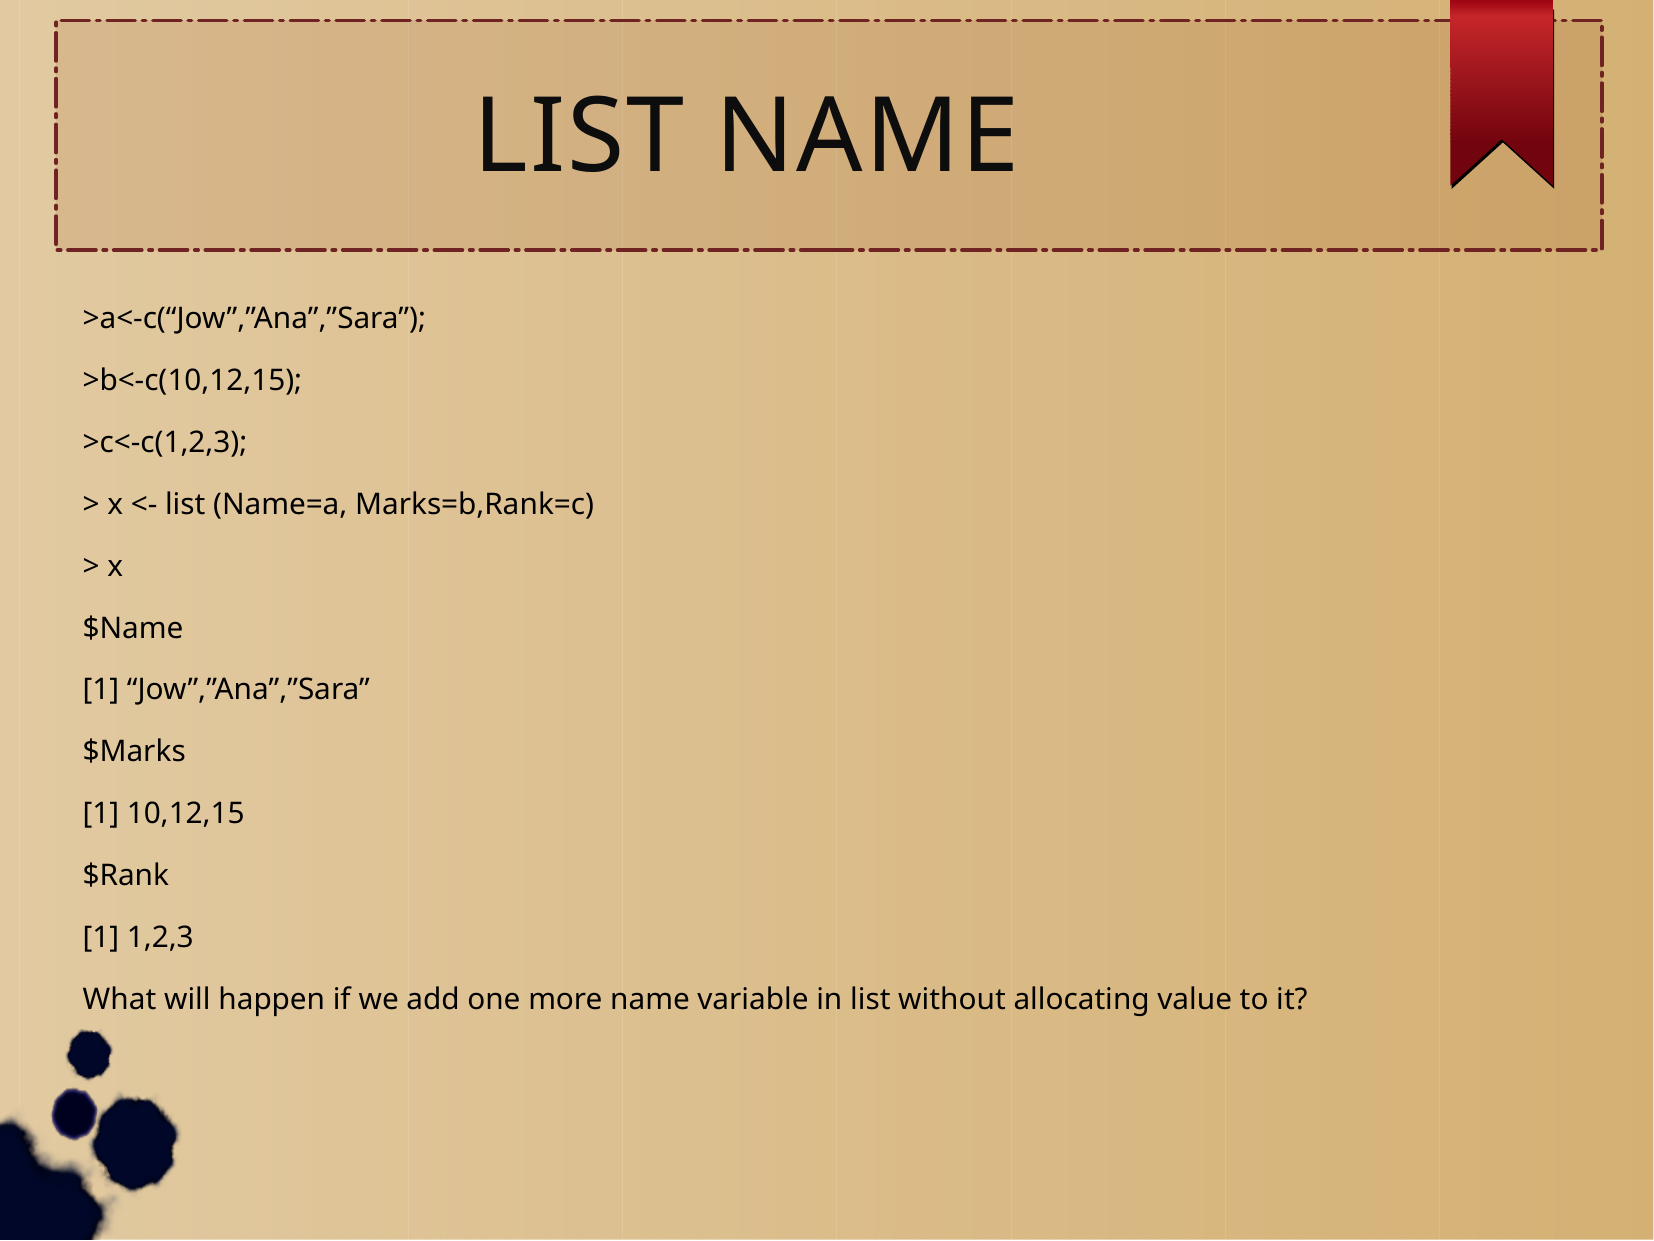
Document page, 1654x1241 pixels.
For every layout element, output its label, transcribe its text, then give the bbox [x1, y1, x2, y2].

title LIST NAMe [82, 47, 1412, 229]
list >a<-c(“Jow”,”Ana”,”Sara”); >b<-c(10,12,15); >c<-c(1,2,3); > x <- list (Name=a, Marks=b,Rank=c) > x $Name [1] “Jow”,”Ana”,”Sara” $Marks [1] 10,12,15 $Rank [1] 1,2,3 What will happen if we add one more name variable in list without allocating value to it? [82, 299, 1571, 1019]
